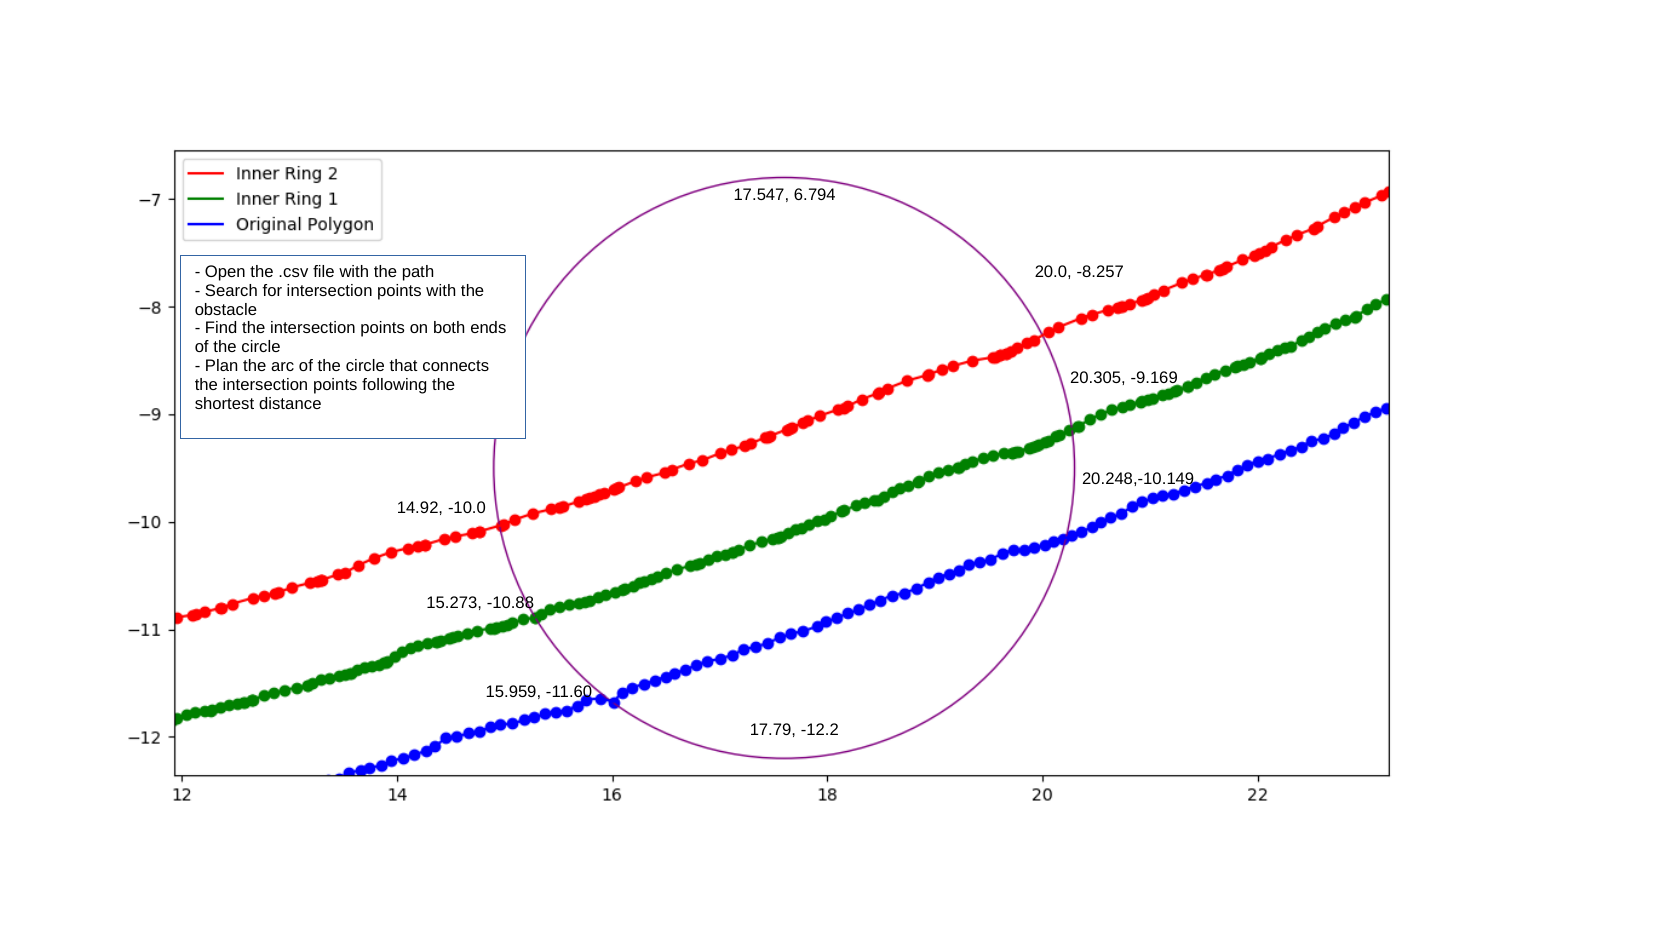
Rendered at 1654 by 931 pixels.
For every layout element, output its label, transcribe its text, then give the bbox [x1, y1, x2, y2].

text_box 17.547, 6.794 [718, 178, 869, 231]
text_box 17.79, -12.2 [735, 712, 886, 766]
text_box 15.273, -10.88 [411, 585, 562, 639]
text_box 20.248,-10.149 [1067, 461, 1218, 515]
text_box - Open the .csv file with the path - Search for intersection points with the obstacle - Find the intersection points on both ends of the circle - Plan the arc of the circle that connects the intersection points following the shortest distance [180, 255, 526, 439]
text_box 20.305, -9.169 [1055, 361, 1206, 414]
text_box 20.0, -8.257 [1020, 255, 1171, 308]
text_box 15.959, -11.60 [470, 674, 621, 727]
text_box 14.92, -10.0 [382, 491, 533, 544]
picture [104, 135, 1410, 826]
